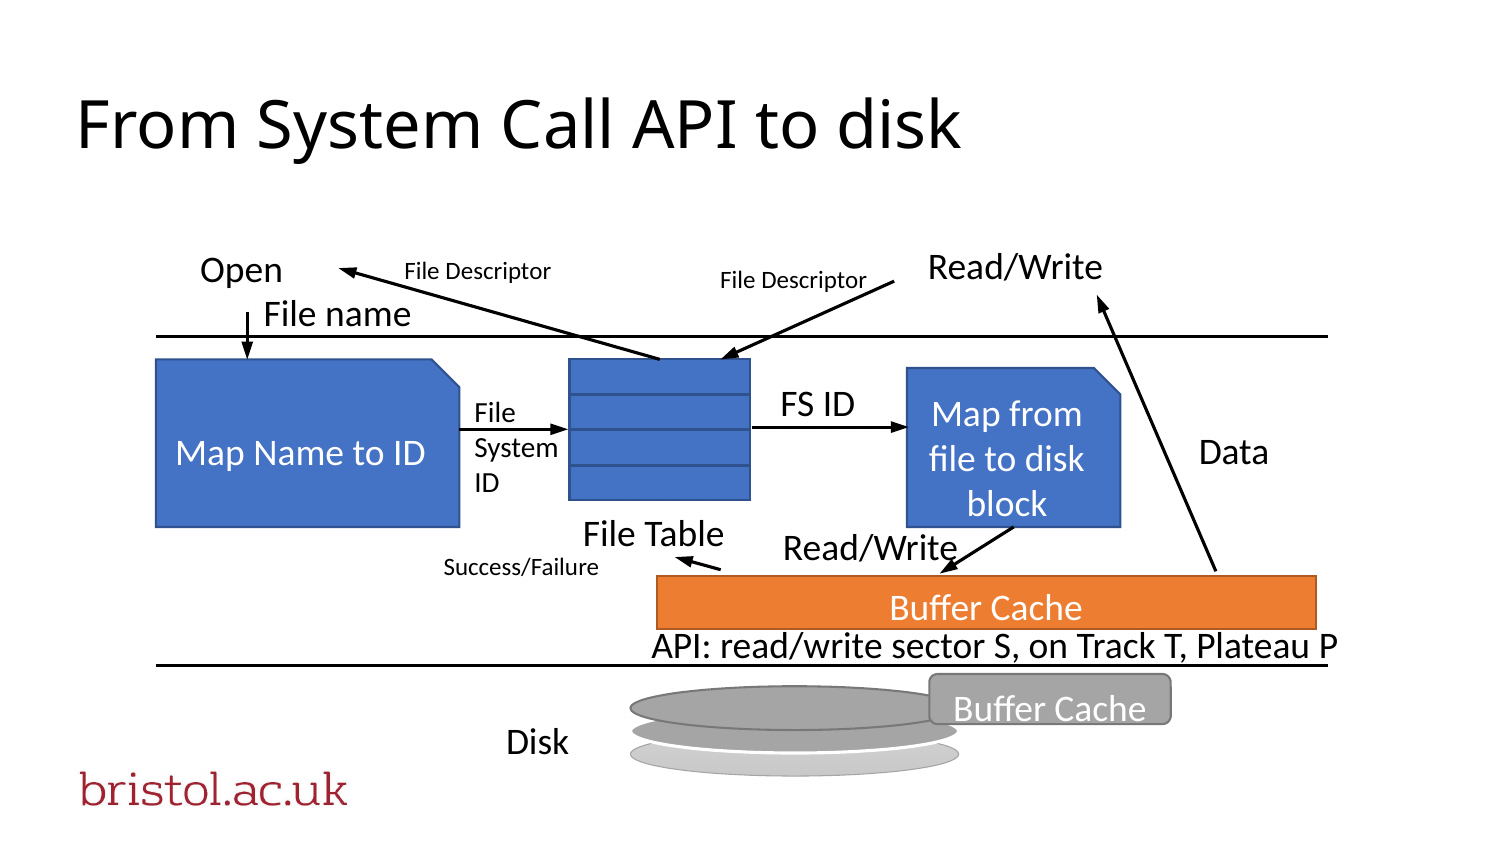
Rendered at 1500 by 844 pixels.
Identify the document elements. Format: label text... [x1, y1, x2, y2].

text_box Disk [491, 709, 586, 770]
title From System Call API to disk [60, 44, 1440, 209]
text_box Buffer Cache [929, 673, 1171, 725]
text_box Data [1183, 419, 1286, 480]
text_box File name [248, 281, 429, 342]
text_box Success/Failure [428, 542, 644, 589]
text_box Buffer Cache [657, 576, 1316, 629]
text_box [575, 430, 750, 465]
text_box [575, 466, 750, 500]
text_box File Descriptor [705, 255, 884, 302]
text_box API: read/write sector S, on Track T, Plateau P [636, 613, 1362, 674]
text_box Read/Write [912, 234, 1121, 295]
text_box Read/Write [767, 514, 976, 576]
text_box FS ID [765, 371, 872, 432]
text_box [575, 395, 750, 429]
text_box Map from file to disk block [907, 367, 1121, 528]
text_box [630, 686, 959, 777]
text_box File System ID [459, 386, 575, 508]
text_box Open [185, 237, 300, 299]
text_box [570, 359, 750, 394]
text_box File Table [567, 501, 742, 563]
text_box Map Name to ID [155, 359, 460, 528]
text_box File Descriptor [389, 247, 568, 293]
